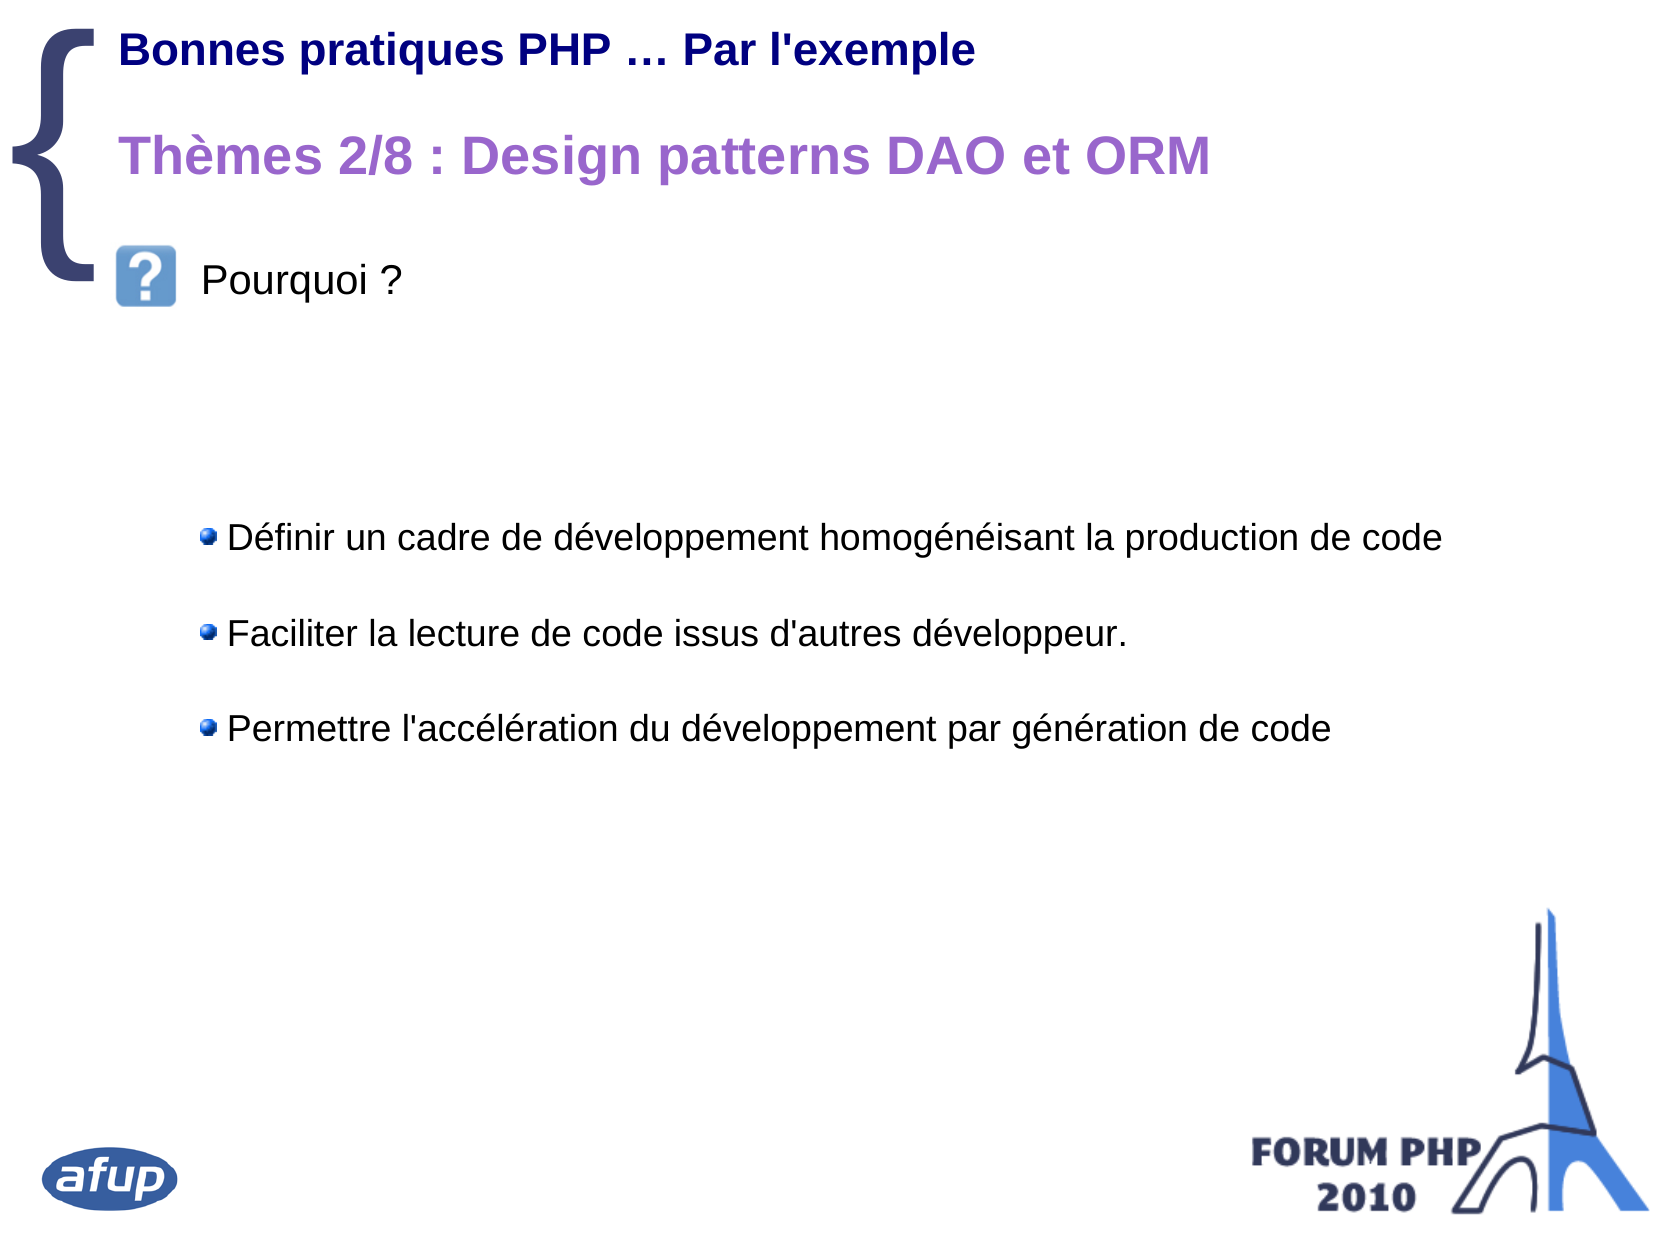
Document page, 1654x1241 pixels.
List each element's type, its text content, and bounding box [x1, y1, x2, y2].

subtitle Pourquoi ? [200, 206, 1477, 355]
text_box Définir un cadre de développement homogénéisant la production de code Faciliter la lecture de code issus d'autres développeur. Permettre l'accélération du développement par génération de code [200, 366, 1453, 851]
picture [1240, 872, 1650, 1241]
picture [41, 1146, 178, 1211]
title Bonnes pratiques PHP … Par l'exemple Thèmes 2/8 : Design patterns DAO et ORM [118, 9, 1541, 202]
picture [110, 242, 182, 314]
